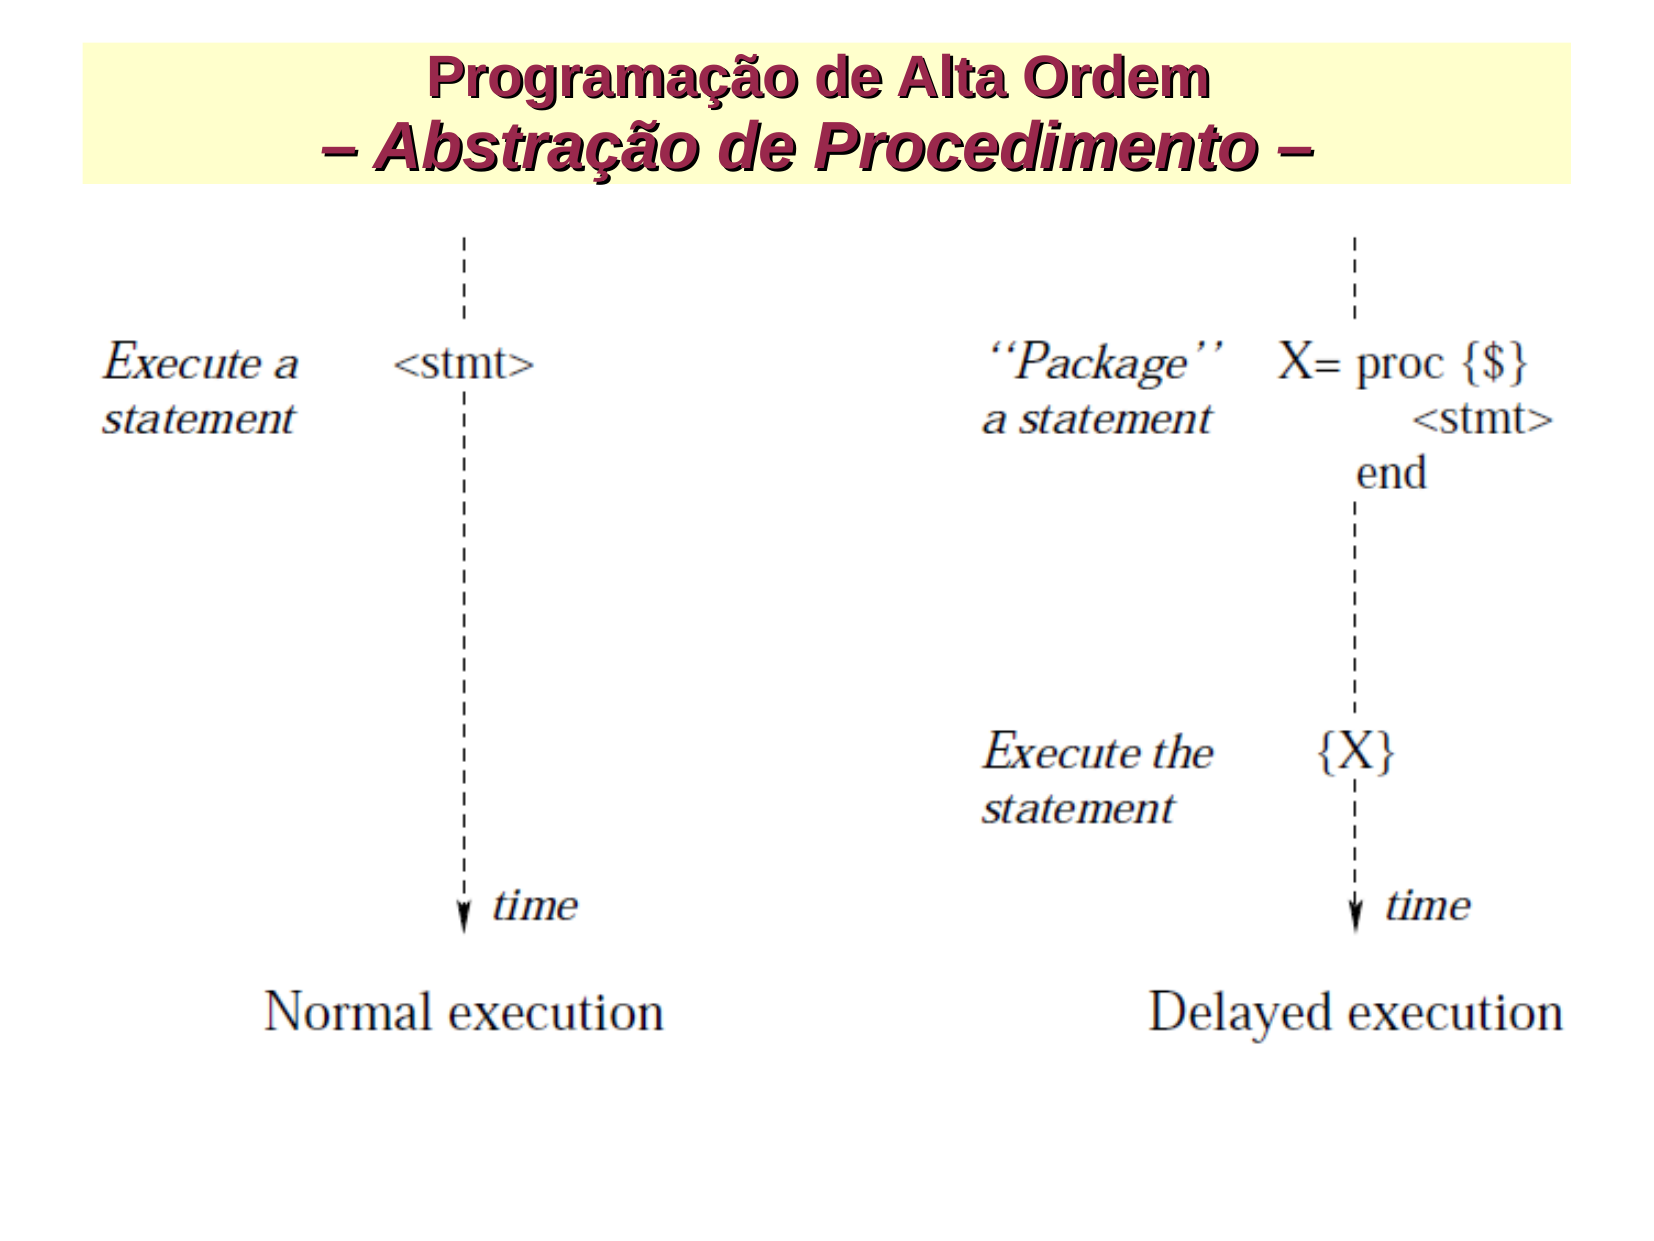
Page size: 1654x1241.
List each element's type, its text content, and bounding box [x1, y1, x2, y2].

title Programação de Alta Ordem – Abstração de Procedimento – [82, 42, 1571, 184]
picture [70, 227, 1583, 1046]
